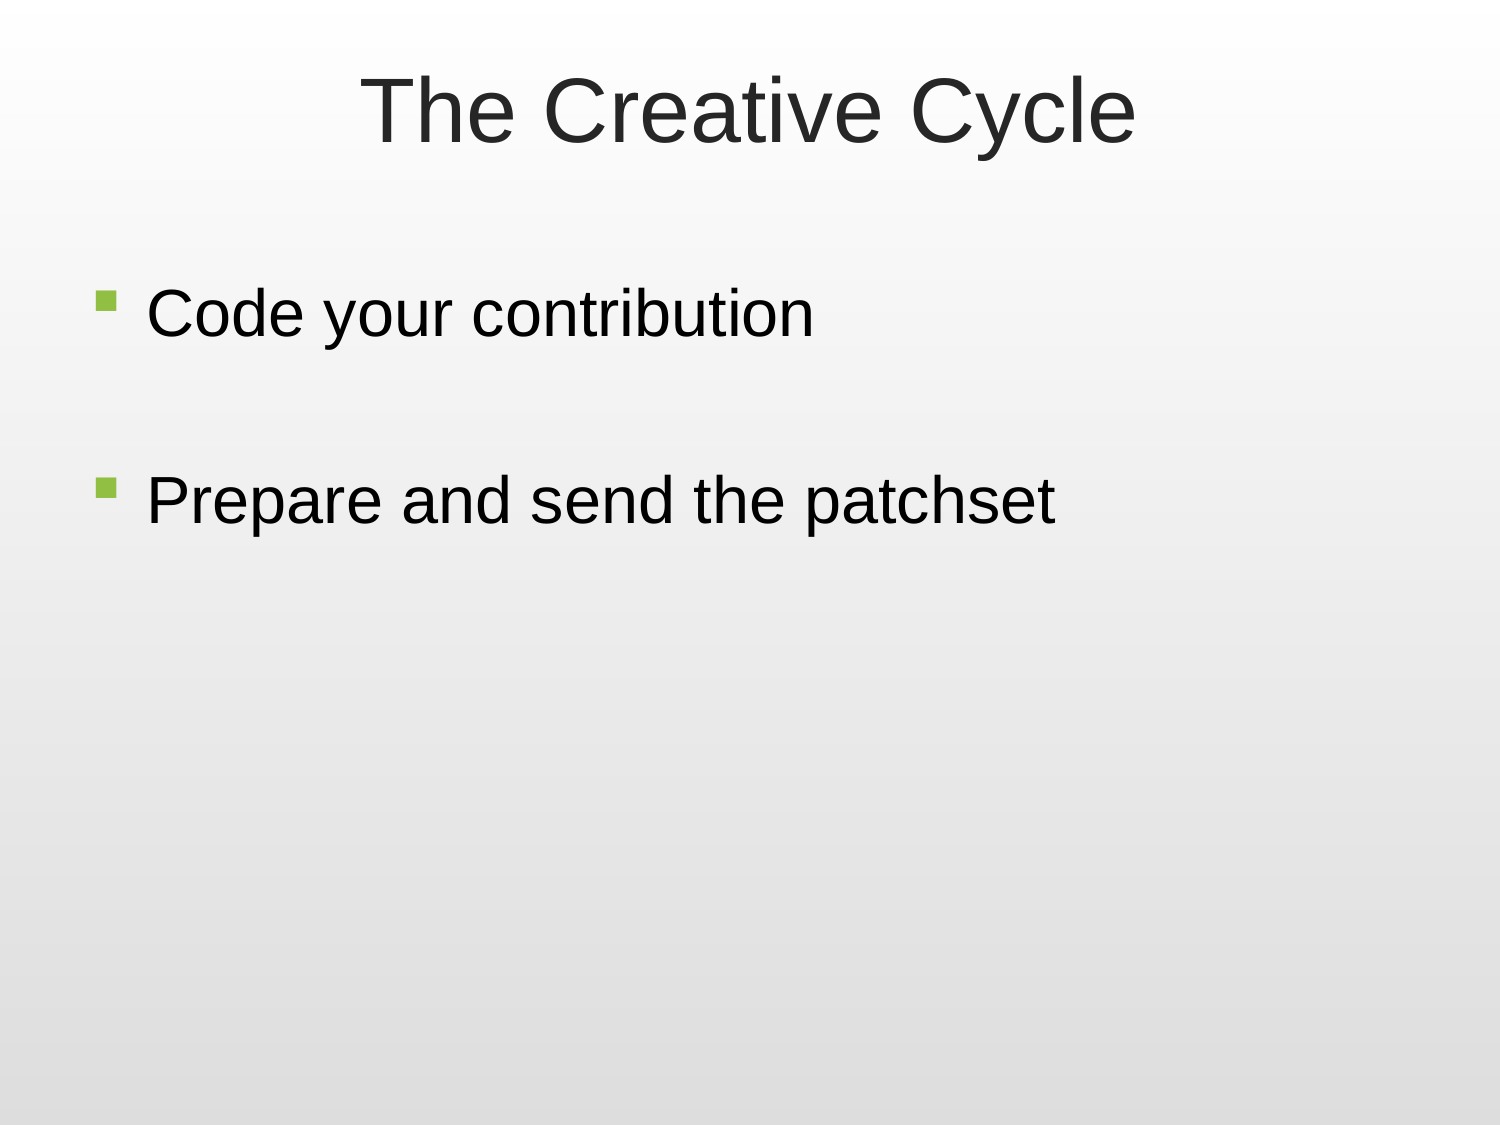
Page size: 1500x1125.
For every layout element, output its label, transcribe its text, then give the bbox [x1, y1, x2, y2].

title The Creative Cycle [75, 19, 1425, 191]
list Code your contribution Prepare and send the patchset [75, 262, 1425, 1005]
